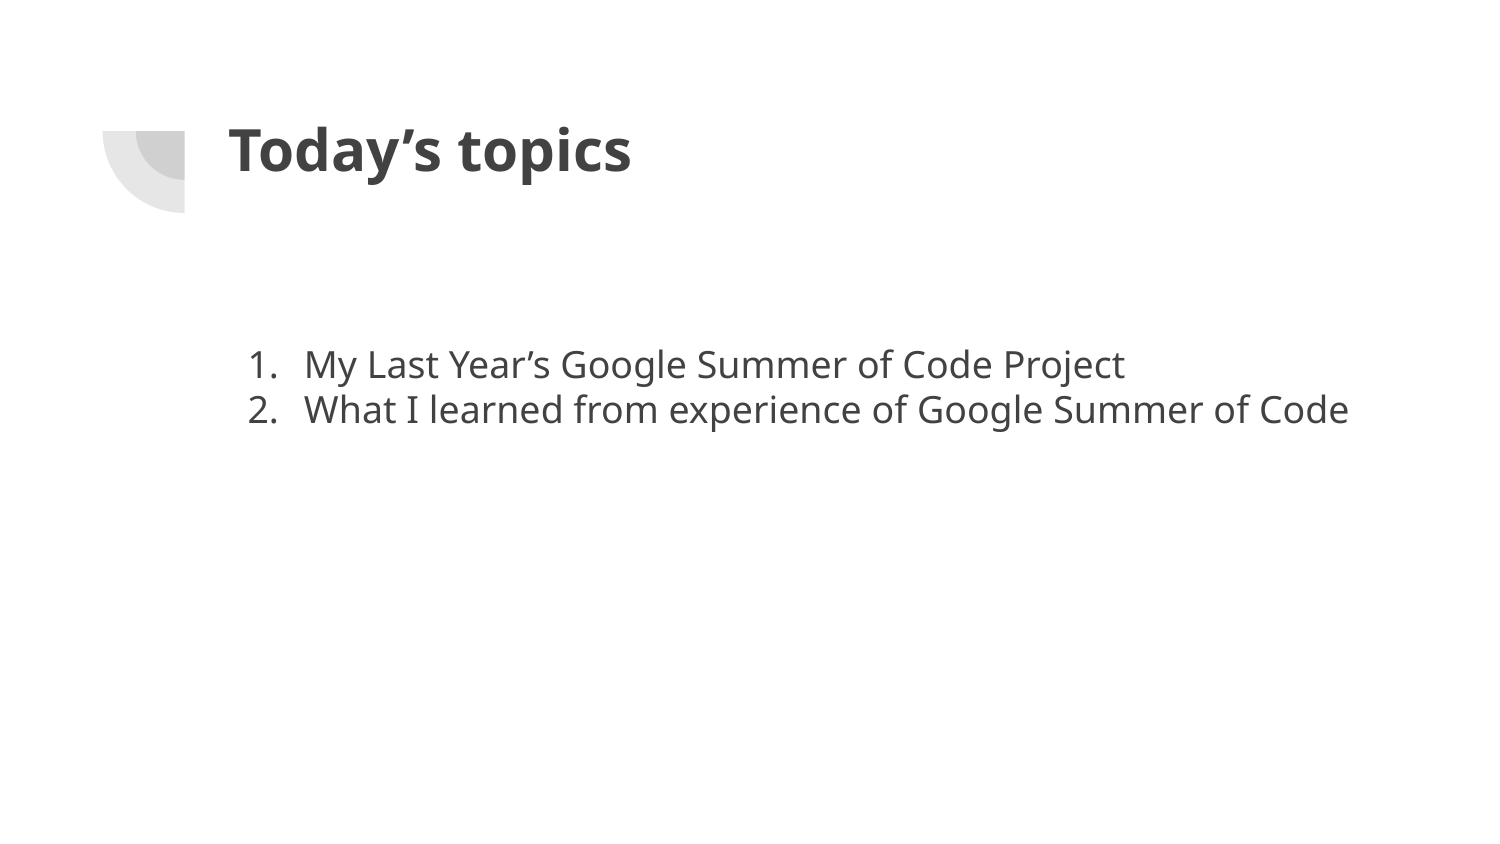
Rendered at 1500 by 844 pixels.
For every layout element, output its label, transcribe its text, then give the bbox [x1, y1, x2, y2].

title Today’s topics [213, 98, 1368, 263]
list My Last Year’s Google Summer of Code Project What I learned from experience of Google Summer of Code [213, 326, 1368, 744]
